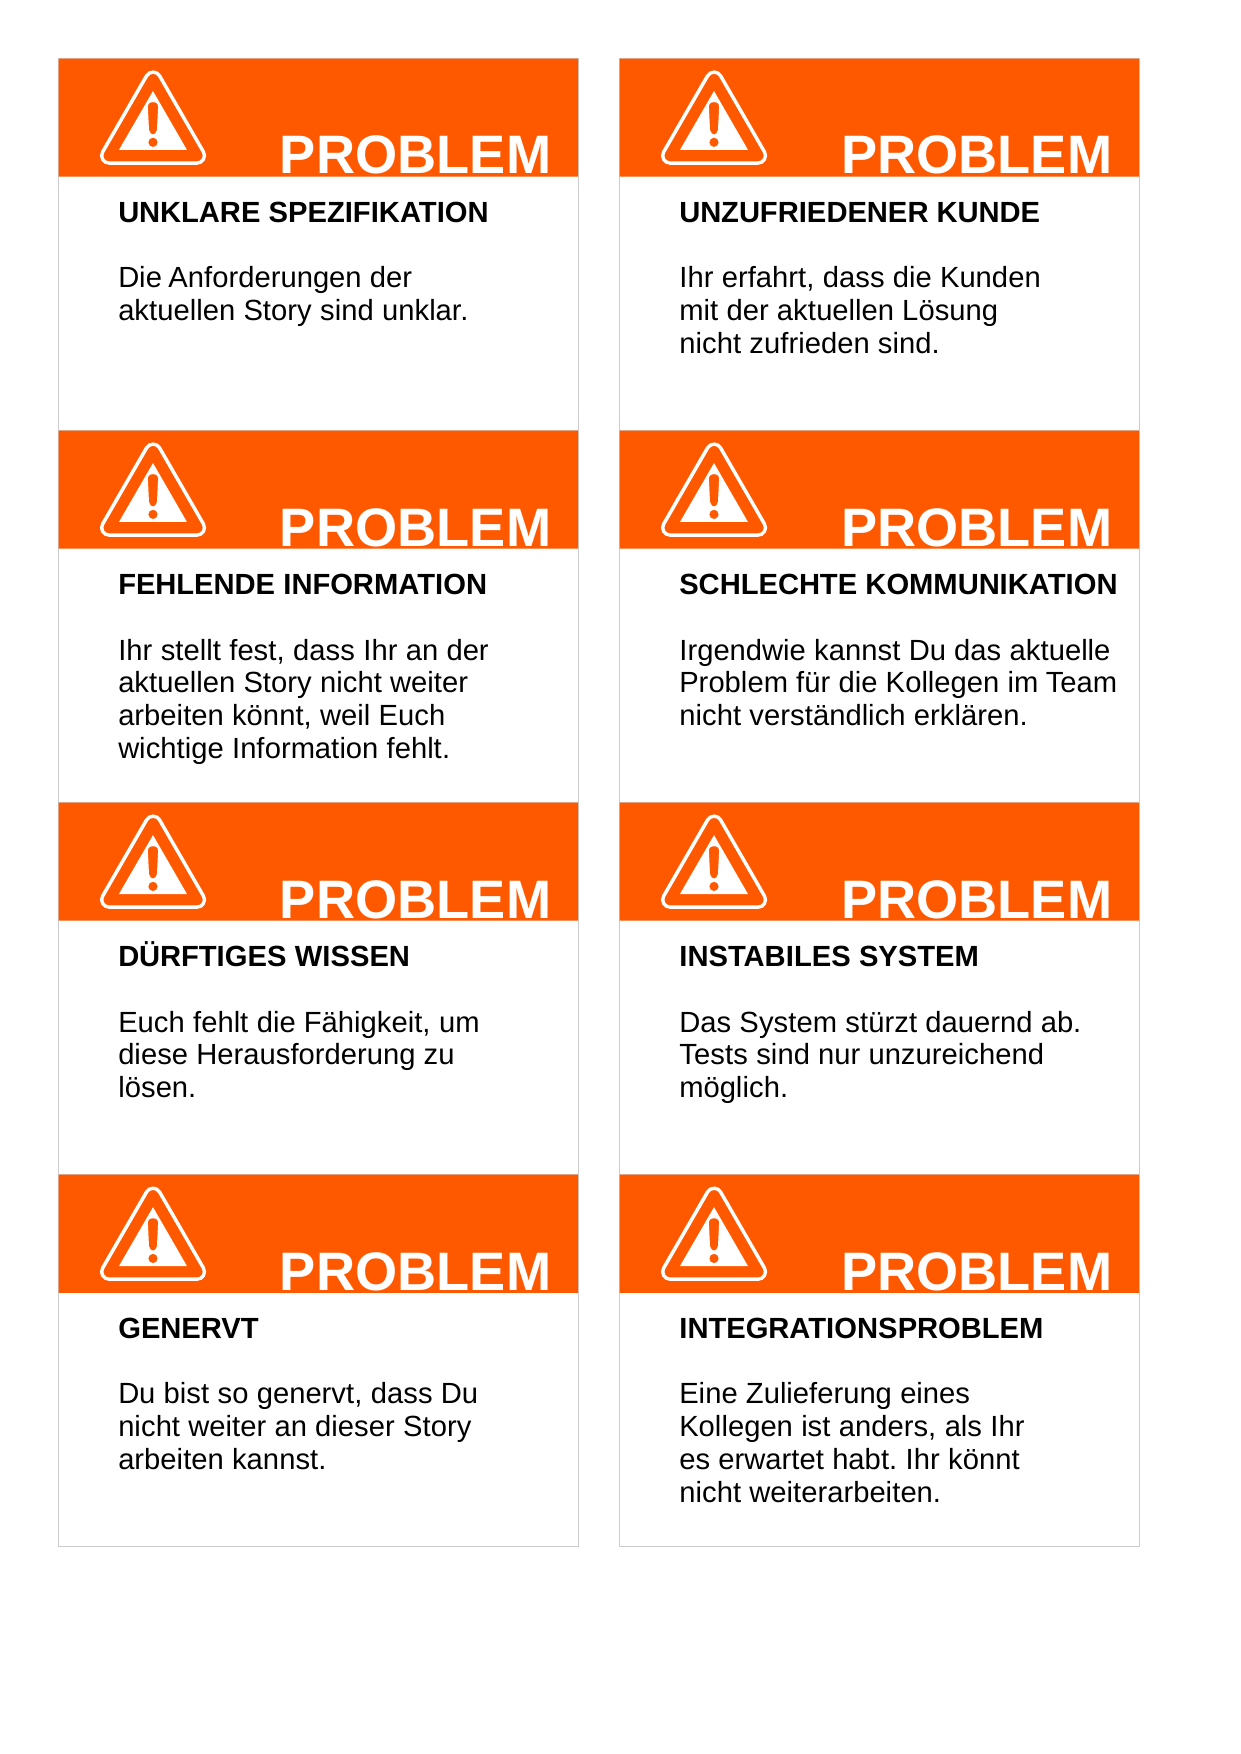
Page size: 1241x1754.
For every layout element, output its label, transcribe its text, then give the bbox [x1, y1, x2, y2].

text_box DÜRFTIGES WISSEN Euch fehlt die Fähigkeit, um diese Herausforderung zu lösen. [103, 932, 509, 1112]
text_box UNZUFRIEDENER KUNDE Ihr erfahrt, dass die Kunden mit der aktuellen Lösung nicht zufrieden sind. [664, 188, 1070, 368]
text_box PROBLEM [826, 117, 1130, 195]
text_box PROBLEM [826, 489, 1130, 567]
text_box INTEGRATIONSPROBLEM Eine Zulieferung eines Kollegen ist anders, als Ihr es erwartet habt. Ihr könnt nicht weiterarbeiten. [664, 1304, 1070, 1517]
text_box PROBLEM [826, 1233, 1130, 1311]
text_box PROBLEM [265, 489, 569, 567]
text_box UNKLARE SPEZIFIKATION Die Anforderungen der aktuellen Story sind unklar. [103, 188, 509, 351]
text_box INSTABILES SYSTEM Das System stürzt dauernd ab. Tests sind nur unzureichend möglich. [664, 932, 1109, 1112]
text_box PROBLEM [265, 117, 569, 195]
text_box FEHLENDE INFORMATION Ihr stellt fest, dass Ihr an der aktuellen Story nicht weiter arbeiten könnt, weil Euch wichtige Information fehlt. [103, 560, 509, 773]
text_box [619, 58, 1140, 1547]
text_box GENERVT Du bist so genervt, dass Du nicht weiter an dieser Story arbeiten kannst. [103, 1304, 509, 1484]
text_box [58, 58, 579, 1547]
text_box PROBLEM [265, 861, 569, 939]
text_box SCHLECHTE KOMMUNIKATION Irgendwie kannst Du das aktuelle Problem für die Kollegen im Team nicht verständlich erklären. [664, 560, 1140, 802]
text_box PROBLEM [826, 861, 1130, 939]
text_box PROBLEM [265, 1233, 569, 1311]
